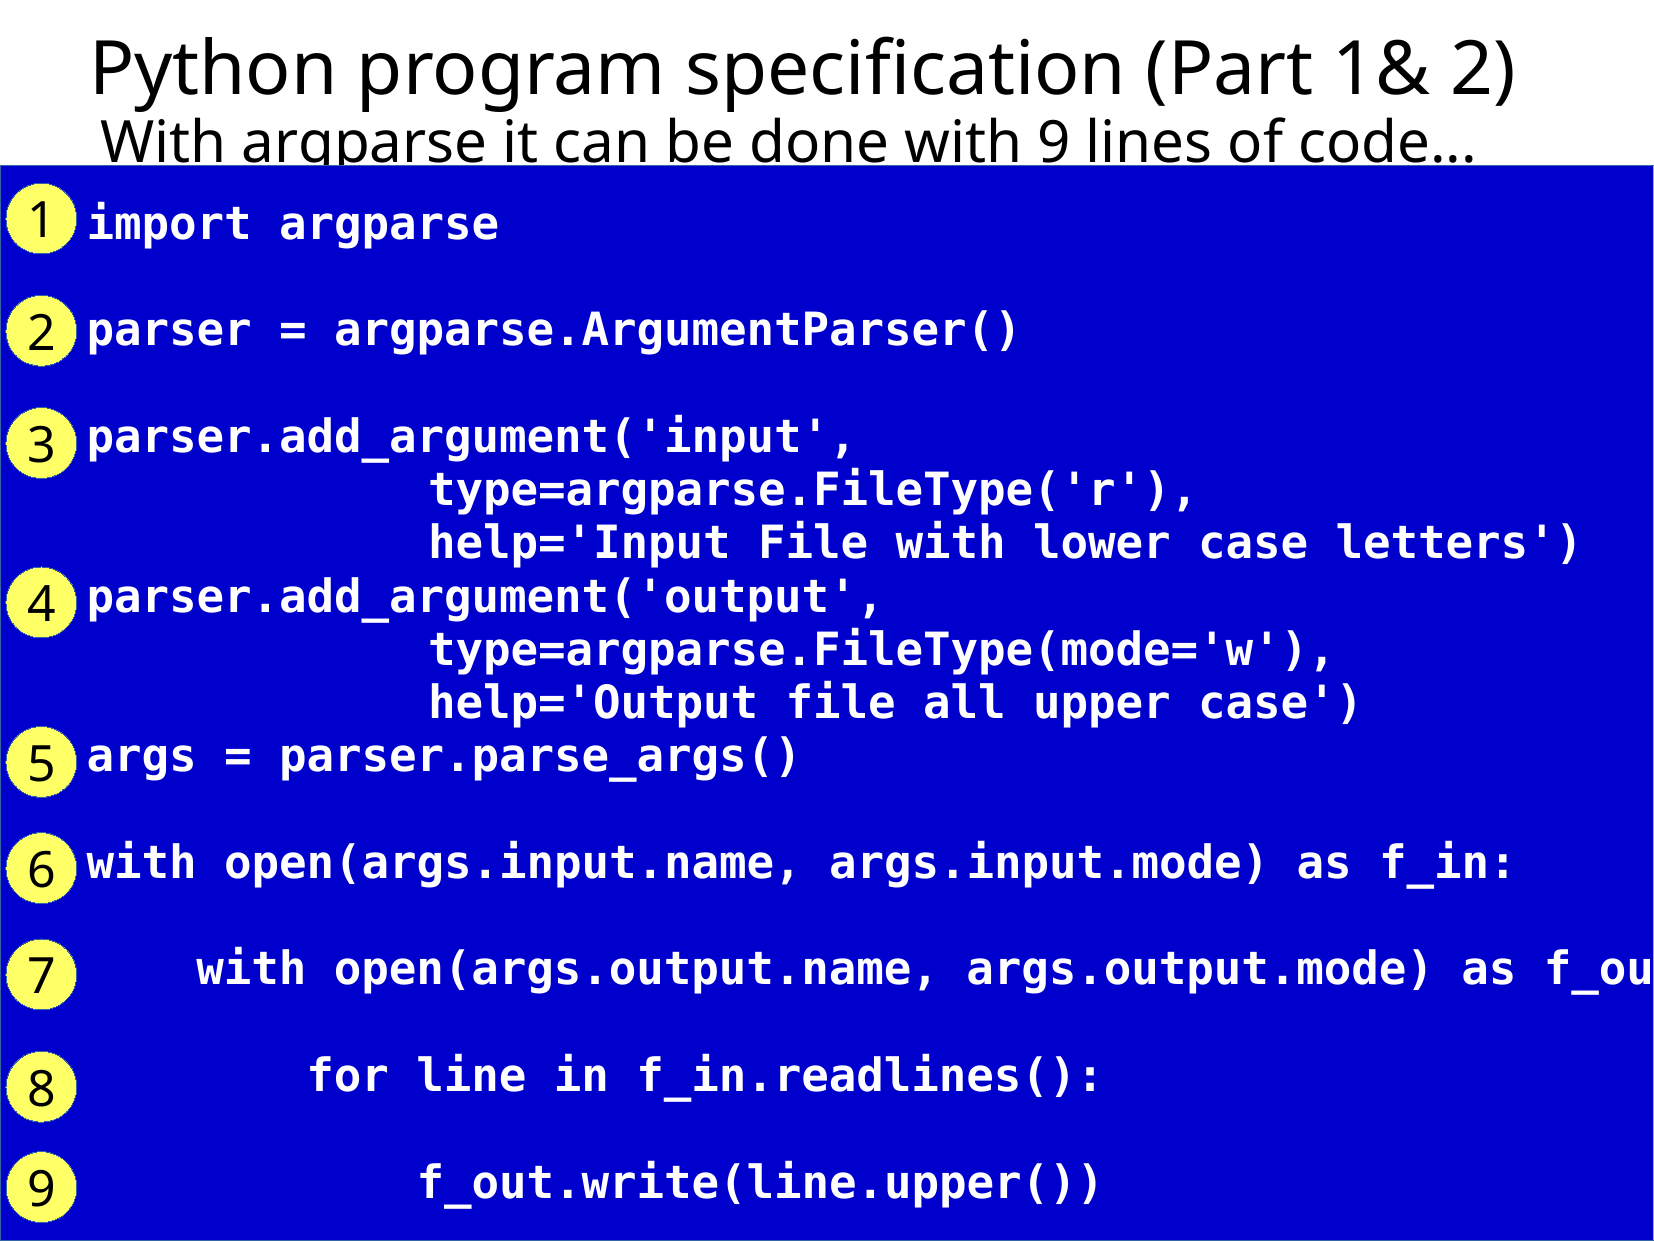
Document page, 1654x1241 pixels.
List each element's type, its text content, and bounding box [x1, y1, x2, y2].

text_box 8 [5, 1051, 77, 1123]
subtitle With argparse it can be done with 9 lines of code... [29, 100, 1625, 165]
text_box 2 [5, 295, 77, 367]
text_box 1 [5, 183, 77, 254]
text_box 5 [5, 726, 77, 798]
text_box 7 [5, 938, 77, 1010]
text_box 6 [5, 832, 77, 904]
title Python program specification (Part 1& 2) [59, 23, 1548, 100]
text_box 4 [5, 566, 77, 638]
text_box import argparse parser = argparse.ArgumentParser() parser.add_argument('input', type=argparse.FileType('r'), help='Input File with lower case letters') parser.add_argument('output', type=argparse.FileType(mode='w'), help='Output file all upper case') args = parser.parse_args() with open(args.input.name, args.input.mode) as f_in: with open(args.output.name, args.output.mode) as f_out: for line in f_in.readlines(): f_out.write(line.upper()) [0, 165, 1654, 1241]
text_box 3 [5, 407, 77, 479]
text_box 9 [6, 1151, 77, 1223]
